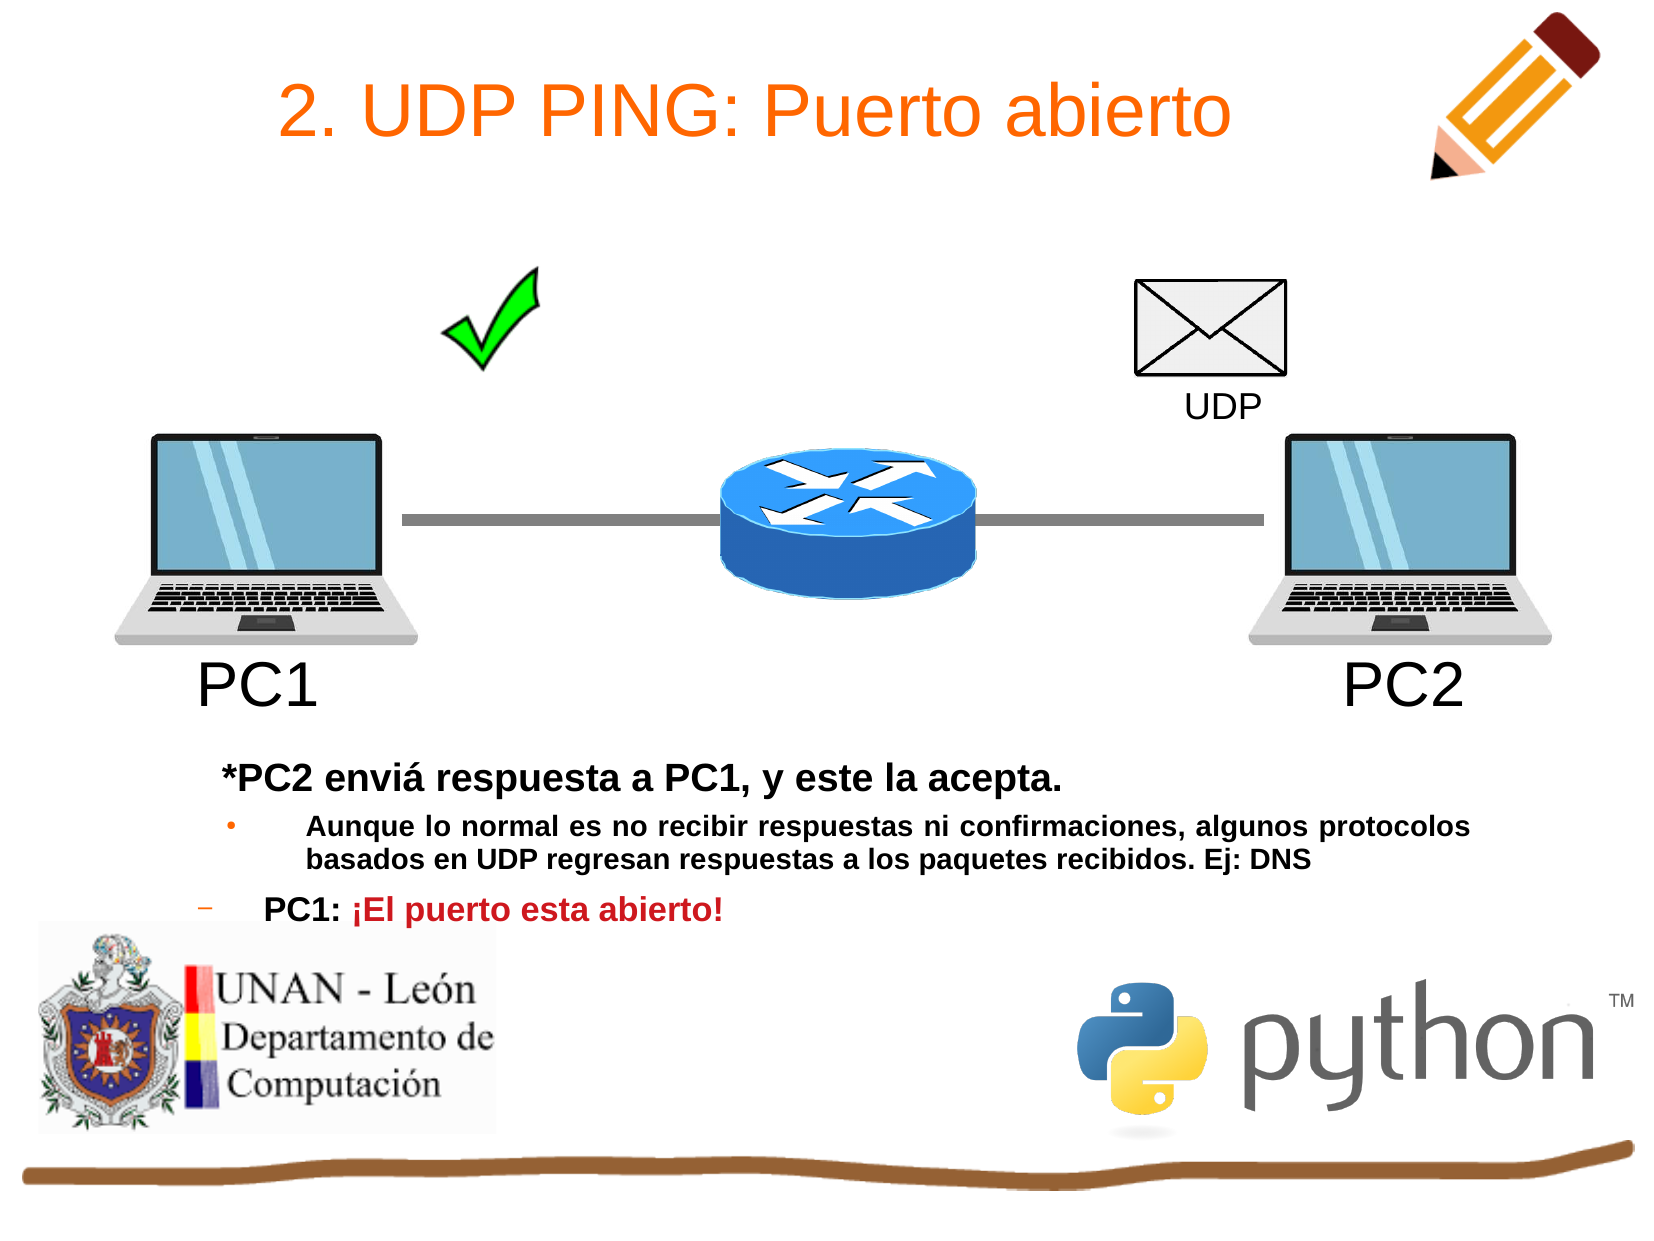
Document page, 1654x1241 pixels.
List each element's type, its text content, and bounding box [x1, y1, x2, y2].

picture [1133, 279, 1288, 378]
list PC2 [1275, 649, 1501, 721]
picture [38, 921, 497, 1134]
picture [720, 448, 978, 601]
picture [431, 259, 550, 378]
picture [106, 425, 422, 650]
list *PC2 enviá respuesta a PC1, y este la acepta. Aunque lo normal es no recibir respuestas ni confirmaciones, algunos protocolos basados en UDP regresan respuestas a los paquetes recibidos. Ej: DNS PC1: ¡El puerto esta abierto! [180, 755, 1474, 934]
text_box UDP [1169, 377, 1348, 435]
picture [1430, 12, 1601, 181]
picture [22, 970, 1647, 1191]
list PC1 [129, 649, 355, 721]
title 2. UDP PING: Puerto abierto [82, 49, 1430, 172]
picture [1240, 425, 1556, 650]
